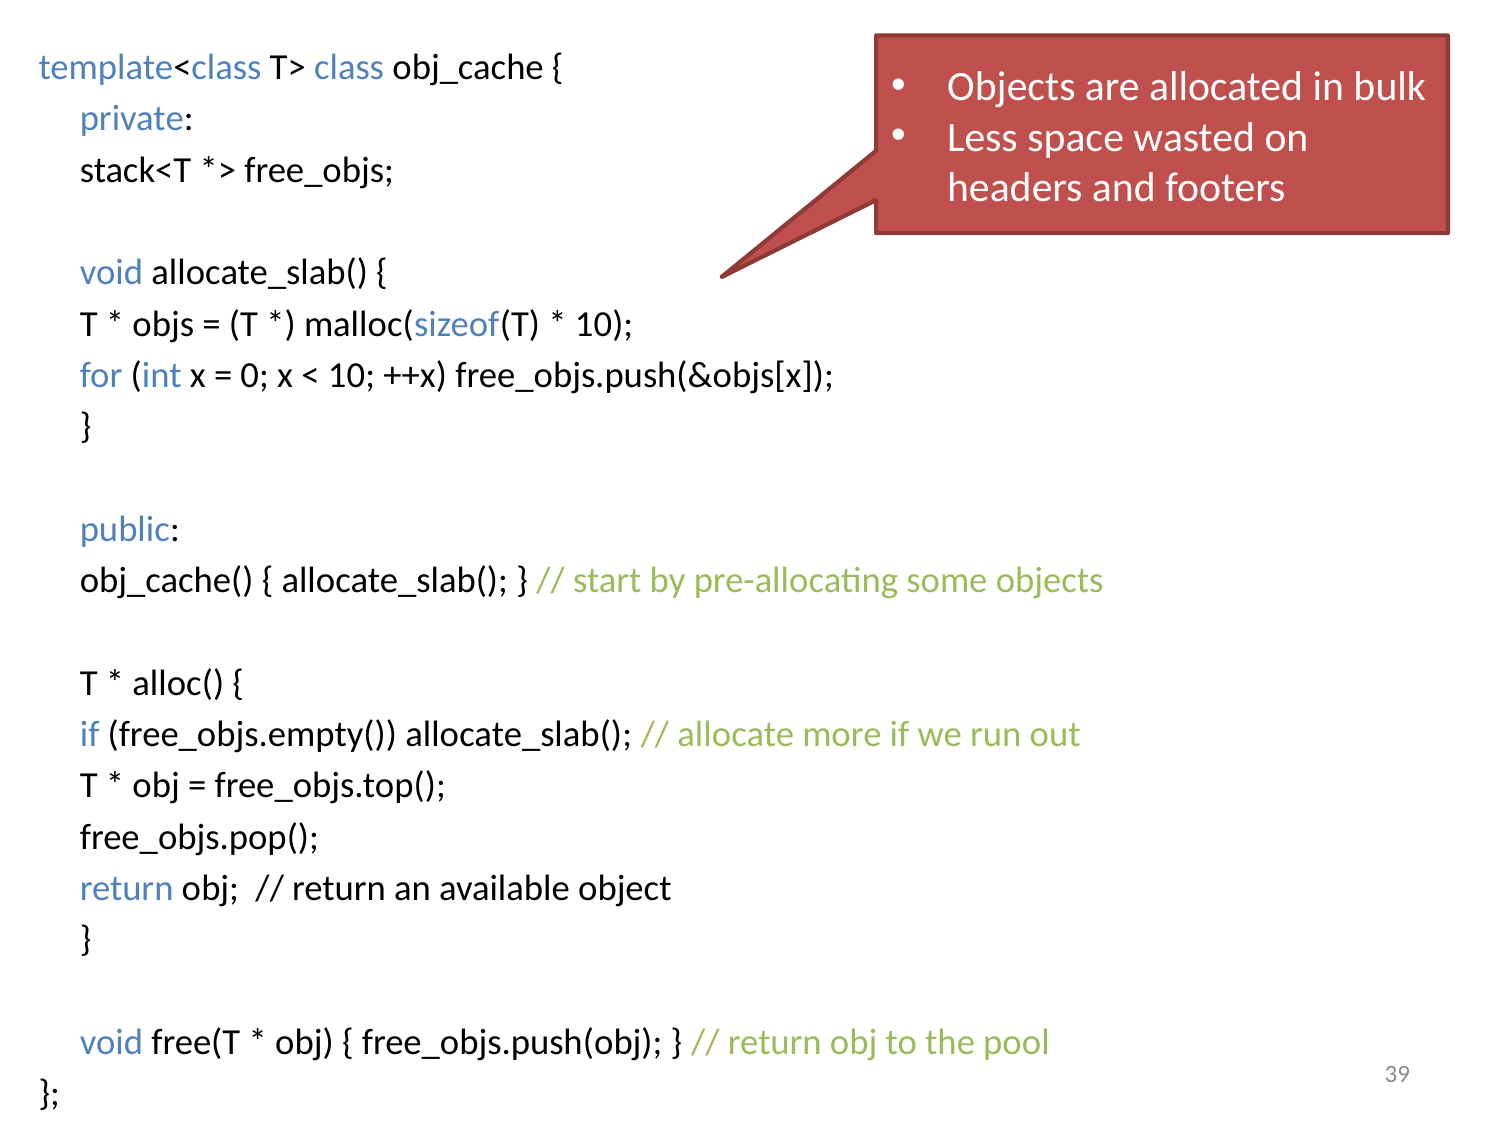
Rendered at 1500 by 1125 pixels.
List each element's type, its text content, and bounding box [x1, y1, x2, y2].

slide_number <number> [1074, 1042, 1425, 1103]
text_box Objects are allocated in bulk Less space wasted on headers and footers [721, 35, 1448, 278]
list template<class T> class obj_cache { private: stack<T *> free_objs; void allocate_slab() { T * objs = (T *) malloc(sizeof(T) * 10); for (int x = 0; x < 10; ++x) free_objs.push(&objs[x]); } public: obj_cache() { allocate_slab(); } // start by pre-allocating some objects T * alloc() { if (free_objs.empty()) allocate_slab(); // allocate more if we run out T * obj = free_objs.top(); free_objs.pop(); return obj; // return an available object } void free(T * obj) { free_objs.push(obj); } // return obj to the pool }; [23, 35, 1468, 1125]
